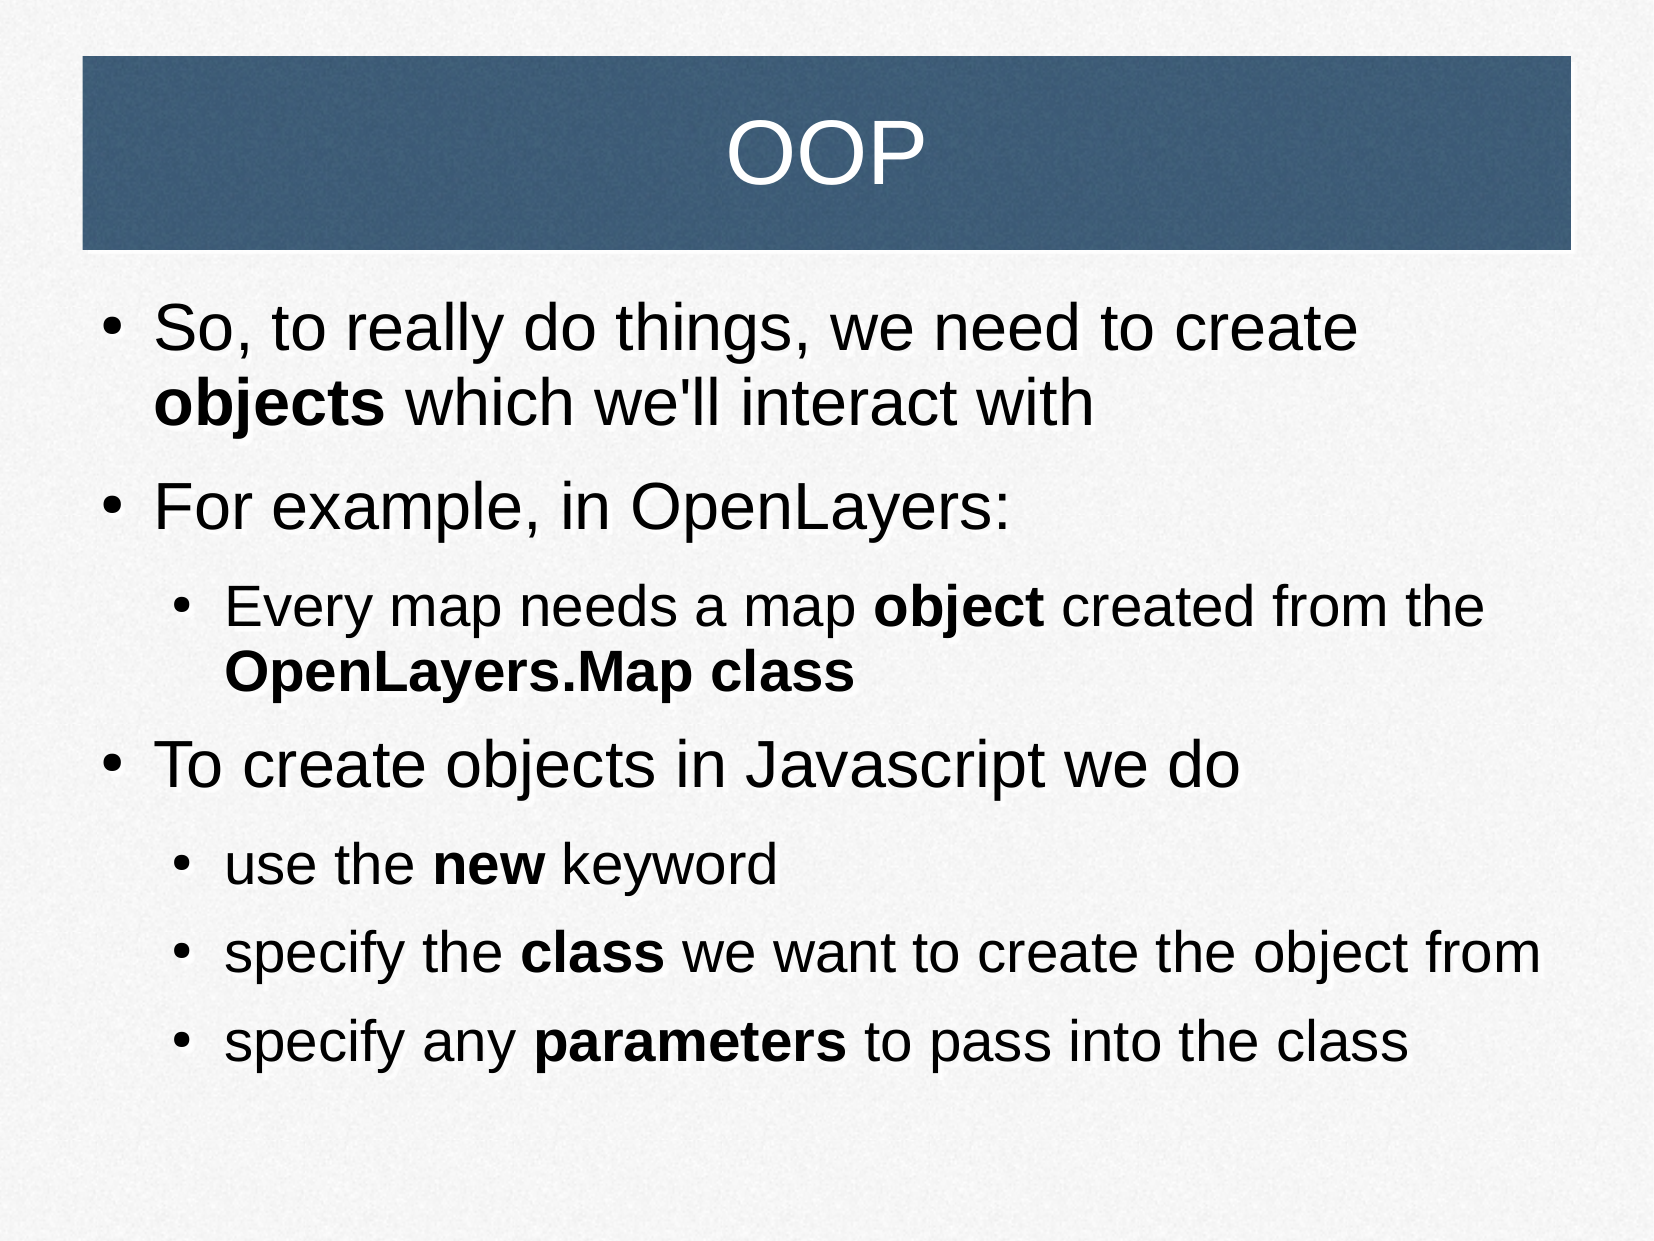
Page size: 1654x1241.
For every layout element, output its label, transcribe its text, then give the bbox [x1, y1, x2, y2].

picture [0, 0, 1654, 1241]
list So, to really do things, we need to create objects which we'll interact with For example, in OpenLayers: Every map needs a map object created from the OpenLayers.Map class To create objects in Javascript we do use the new keyword specify the class we want to create the object from specify any parameters to pass into the class [82, 290, 1571, 1109]
title OOP [82, 56, 1571, 250]
